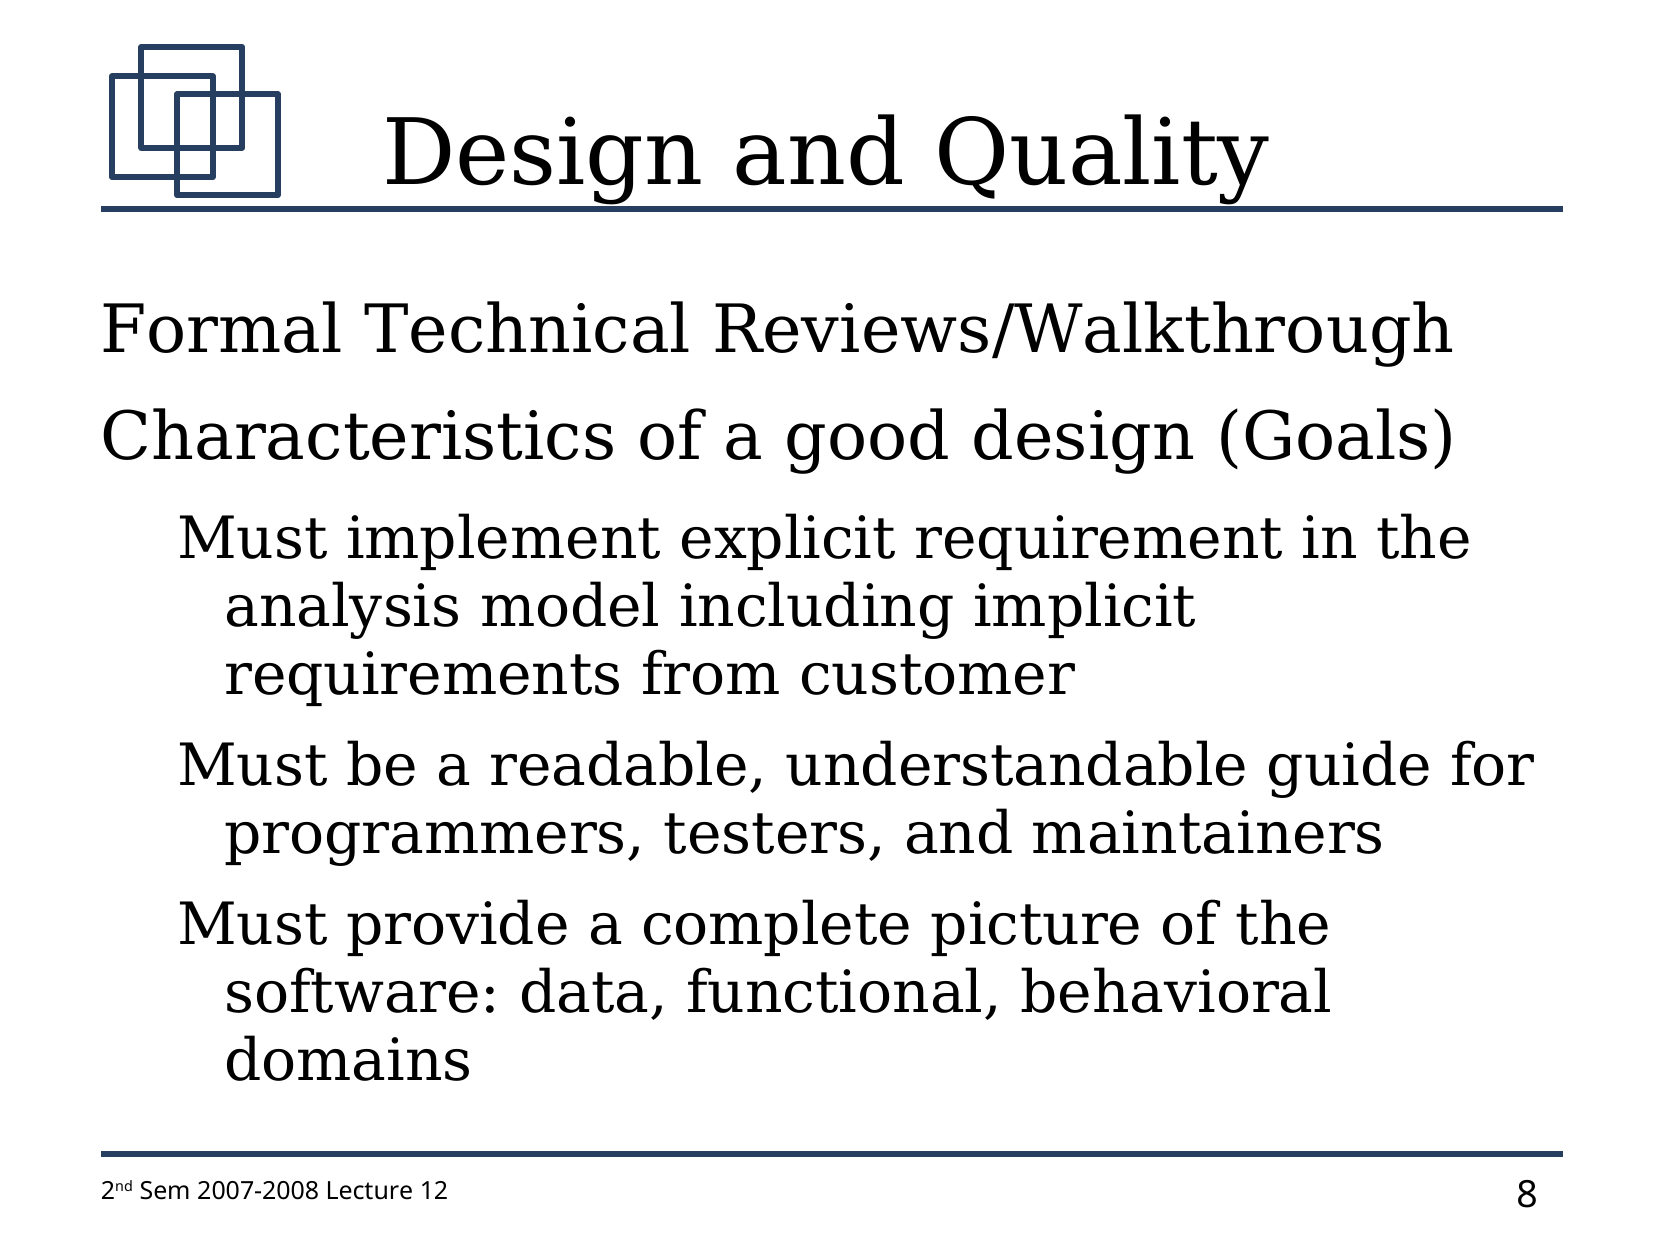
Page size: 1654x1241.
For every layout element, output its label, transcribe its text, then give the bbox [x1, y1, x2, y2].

list Formal Technical Reviews/Walkthrough Characteristics of a good design (Goals) Must implement explicit requirement in the analysis model including implicit requirements from customer Must be a readable, understandable guide for programmers, testers, and maintainers Must provide a complete picture of the software: data, functional, behavioral domains [82, 290, 1571, 1109]
title Design and Quality [82, 49, 1571, 257]
